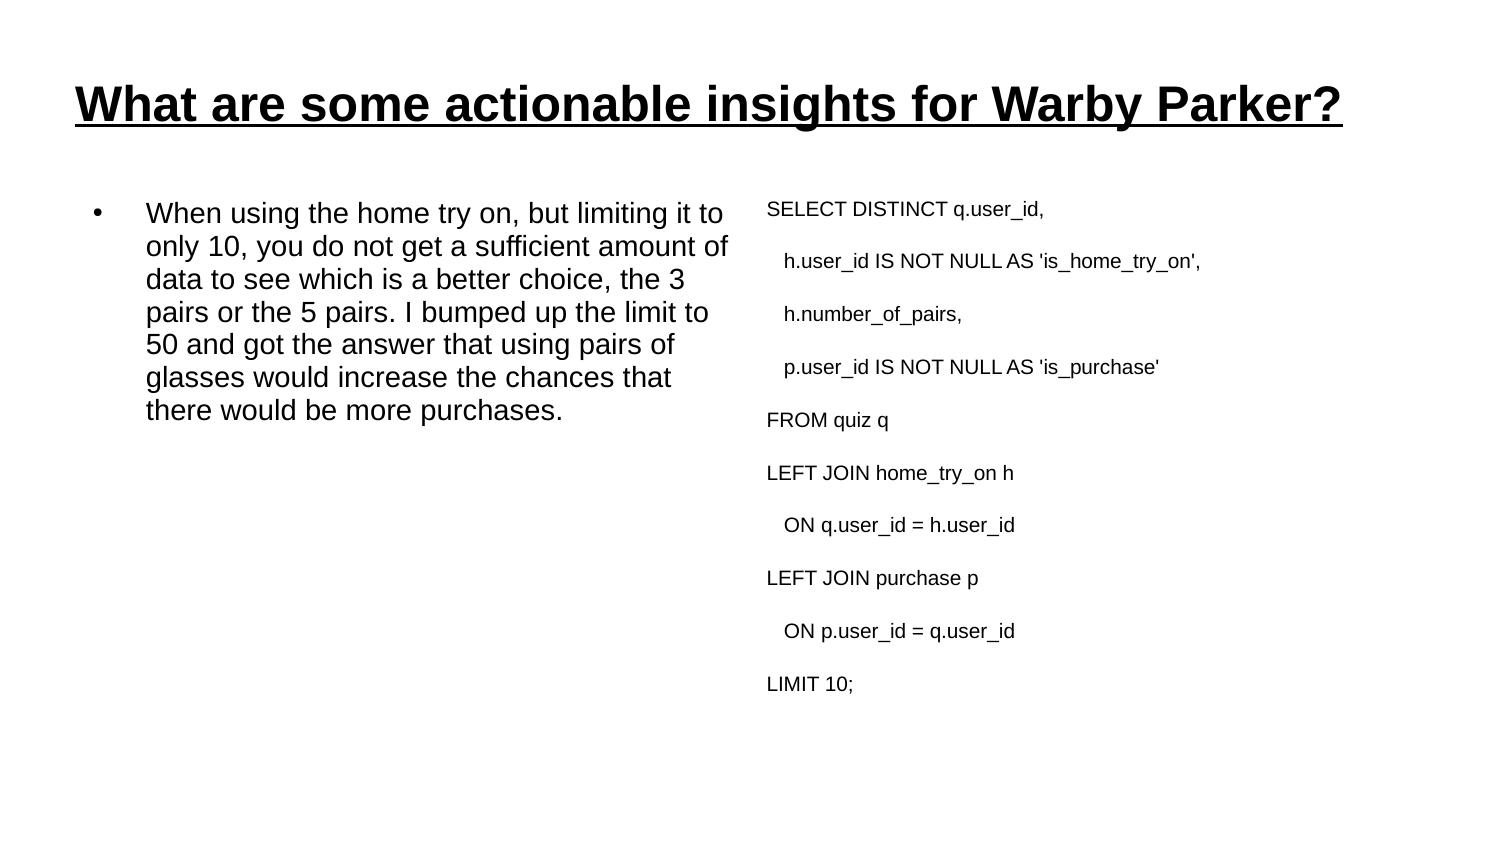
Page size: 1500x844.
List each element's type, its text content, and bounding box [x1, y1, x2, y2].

list SELECT DISTINCT q.user_id, h.user_id IS NOT NULL AS 'is_home_try_on', h.number_of_pairs, p.user_id IS NOT NULL AS 'is_purchase' FROM quiz q LEFT JOIN home_try_on h ON q.user_id = h.user_id LEFT JOIN purchase p ON p.user_id = q.user_id LIMIT 10; [766, 197, 1426, 755]
title What are some actionable insights for Warby Parker? [75, 33, 1425, 175]
list When using the home try on, but limiting it to only 10, you do not get a sufficient amount of data to see which is a better choice, the 3 pairs or the 5 pairs. I bumped up the limit to 50 and got the answer that using pairs of glasses would increase the chances that there would be more purchases. [75, 197, 734, 755]
